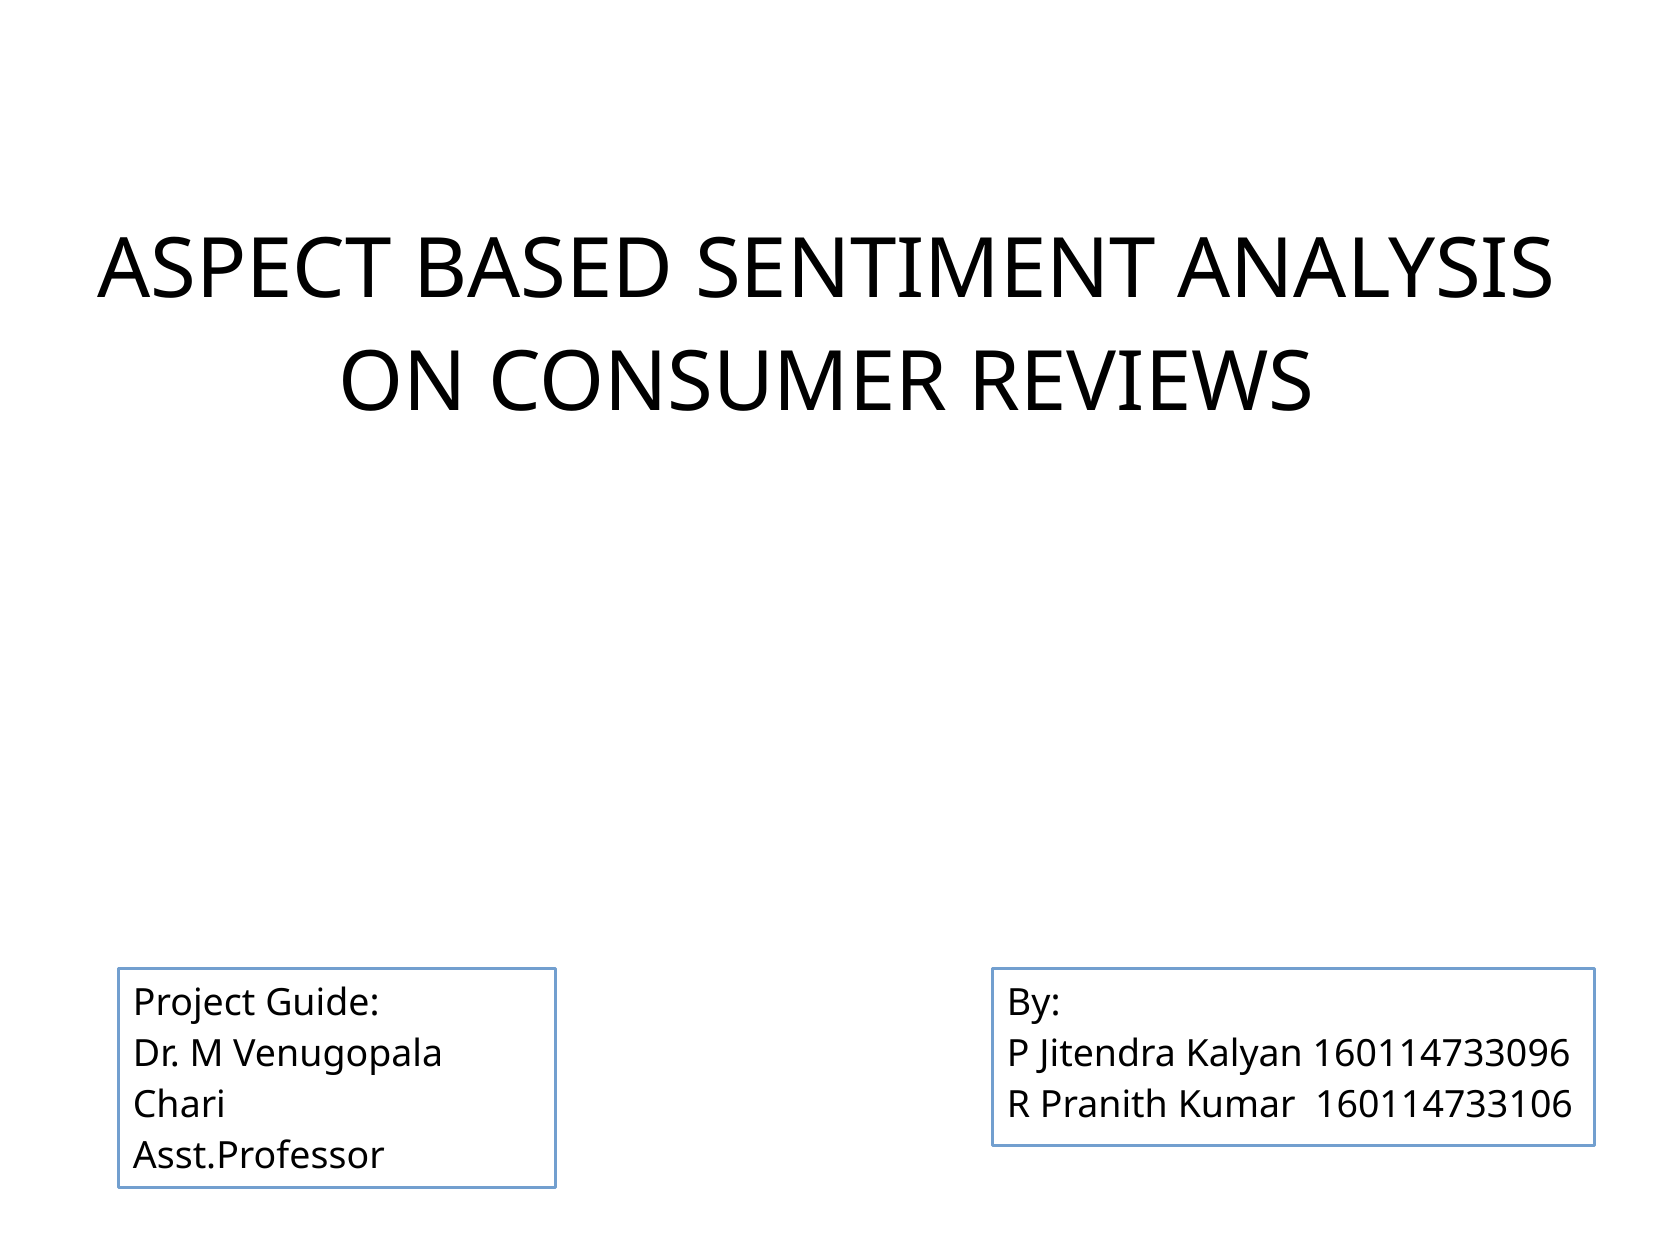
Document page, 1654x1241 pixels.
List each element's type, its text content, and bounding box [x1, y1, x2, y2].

title ASPECT BASED SENTIMENT ANALYSIS ON CONSUMER REVIEWS [82, 218, 1571, 426]
text_box Project Guide: Dr. M Venugopala Chari Asst.Professor [118, 968, 556, 1146]
text_box By: P Jitendra Kalyan 160114733096 R Pranith Kumar 160114733106 [992, 968, 1595, 1146]
